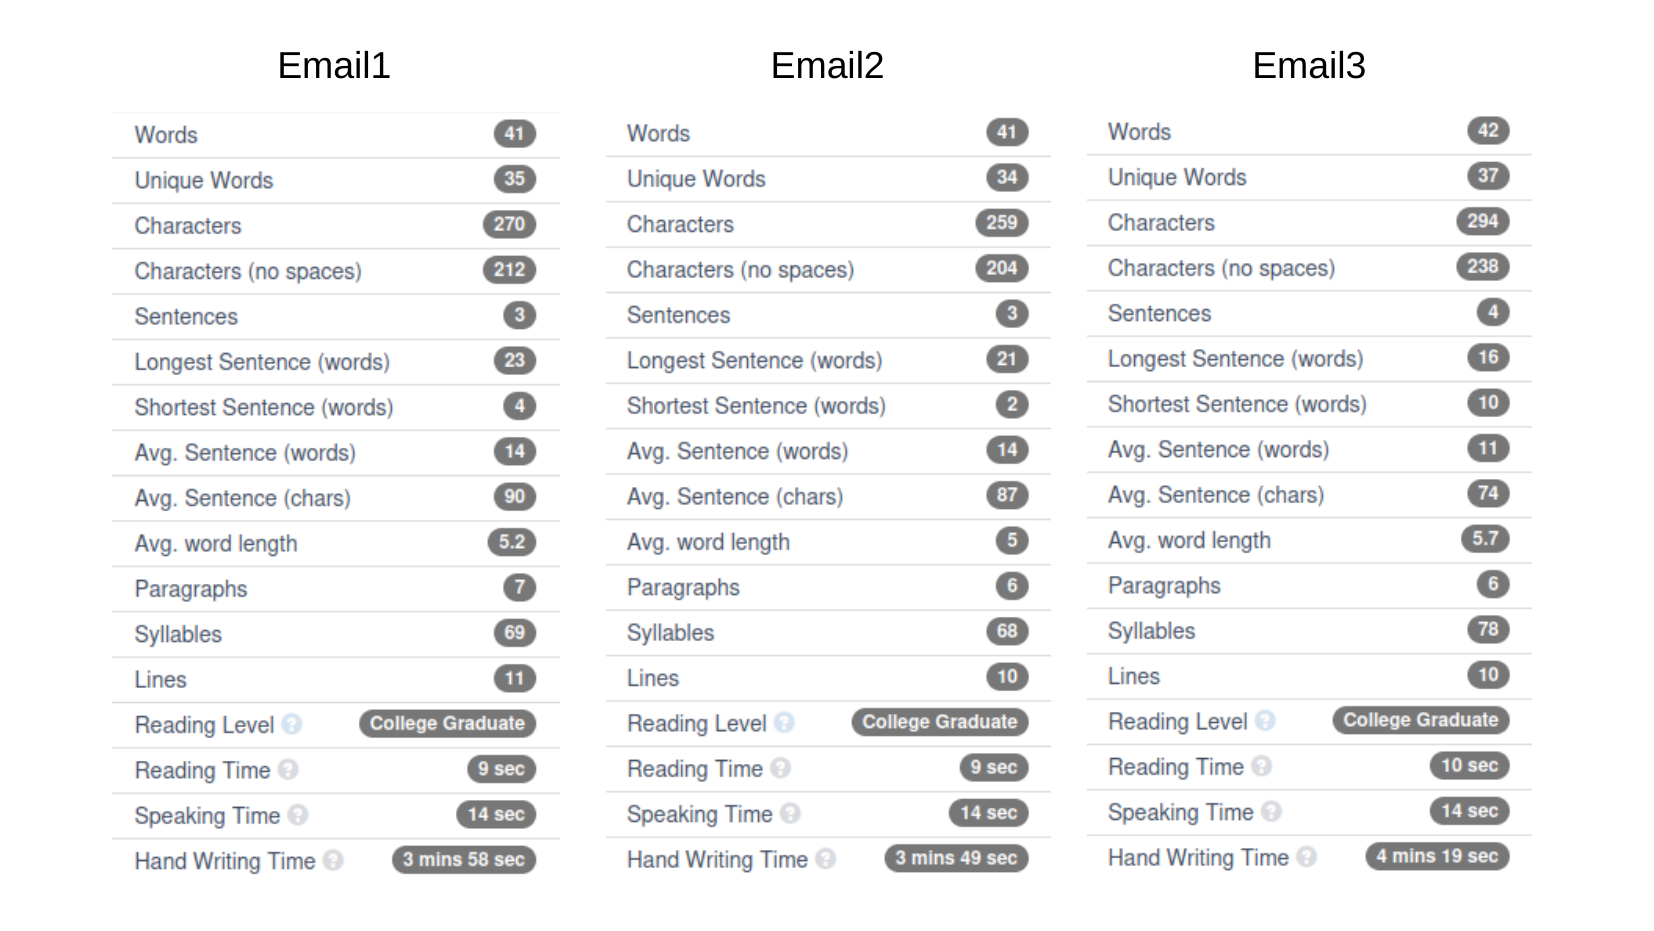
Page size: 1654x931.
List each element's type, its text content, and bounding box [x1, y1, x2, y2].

picture [112, 112, 560, 882]
picture [1087, 112, 1532, 880]
picture [606, 112, 1051, 882]
text_box Email1 [262, 37, 407, 112]
text_box Email2 [755, 37, 901, 95]
text_box Email3 [1237, 37, 1382, 112]
